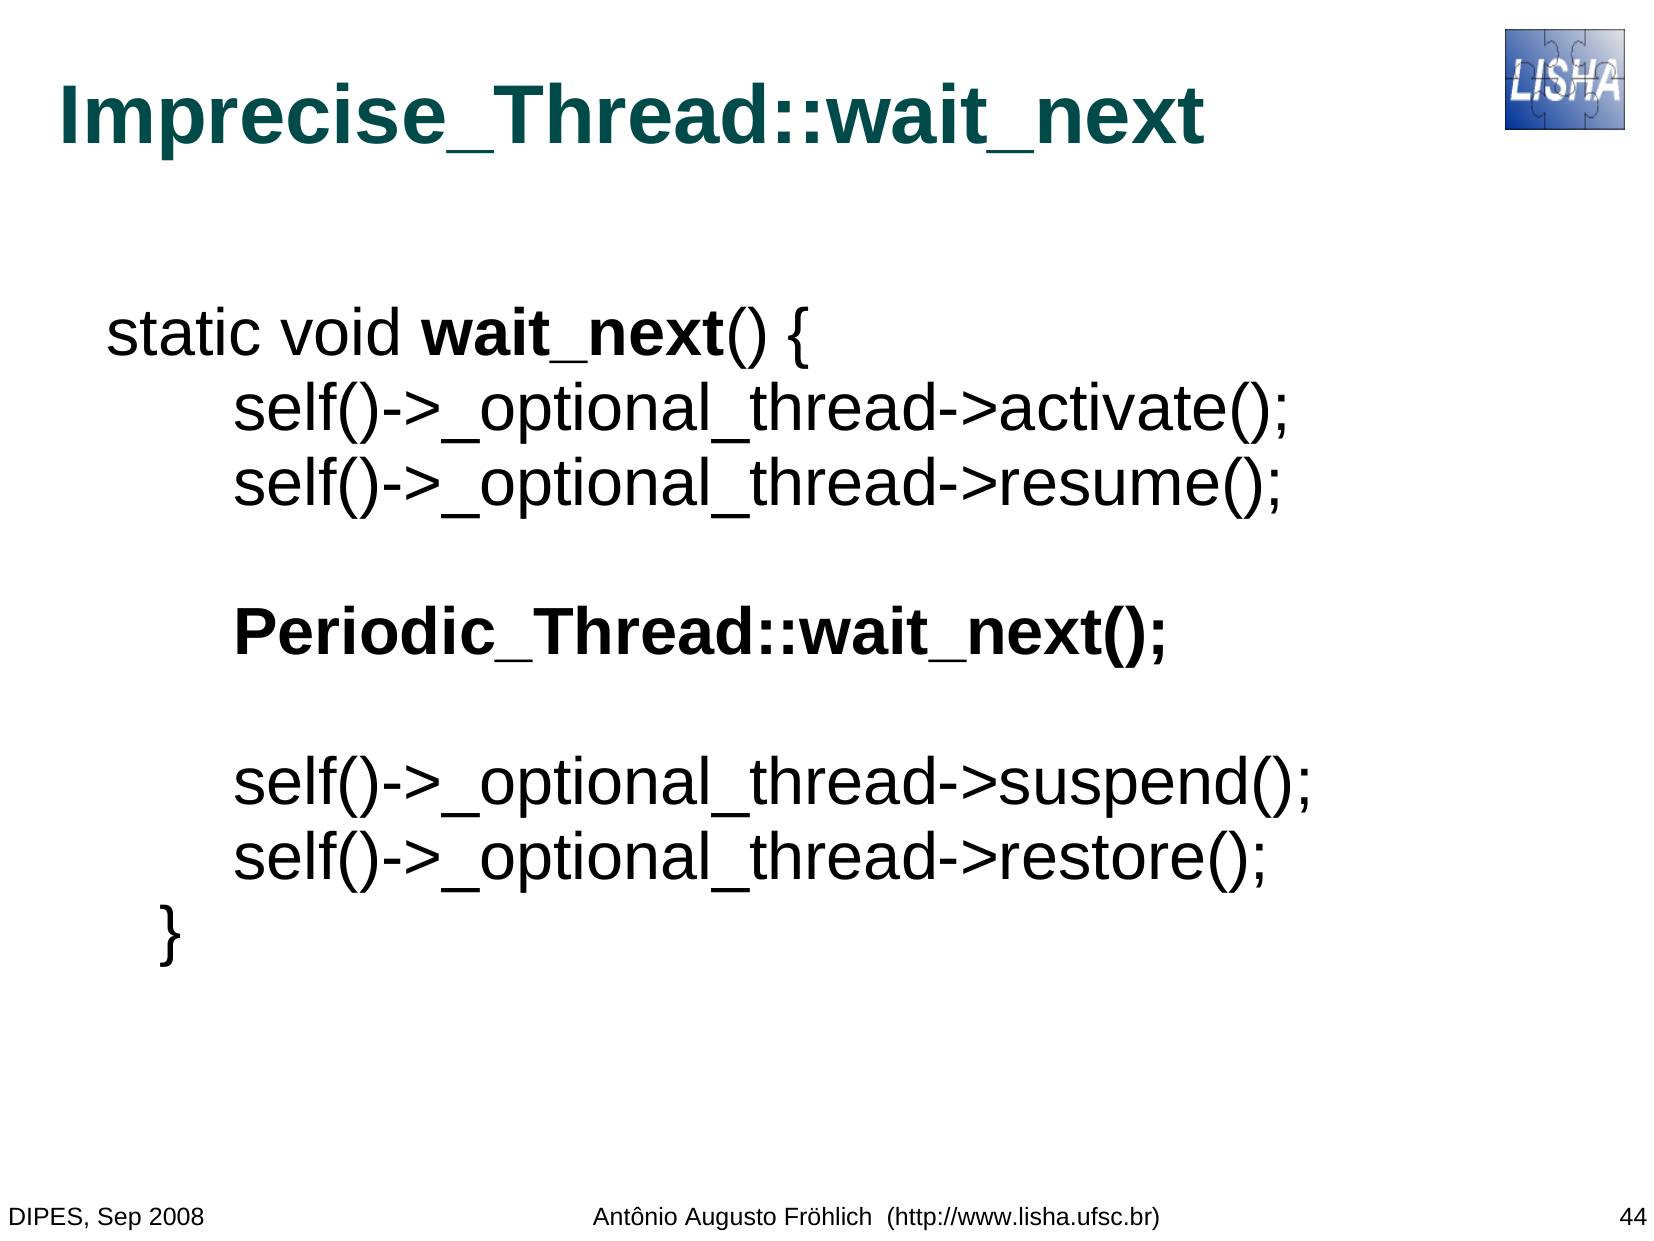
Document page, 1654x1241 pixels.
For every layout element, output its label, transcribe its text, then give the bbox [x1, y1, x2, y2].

list static void wait_next() { self()->_optional_thread->activate(); self()->_optional_thread->resume(); Periodic_Thread::wait_next(); self()->_optional_thread->suspend(); self()->_optional_thread->restore(); } [59, 295, 1595, 1182]
picture [1505, 29, 1625, 130]
title Imprecise_Thread::wait_next [58, 11, 1463, 219]
